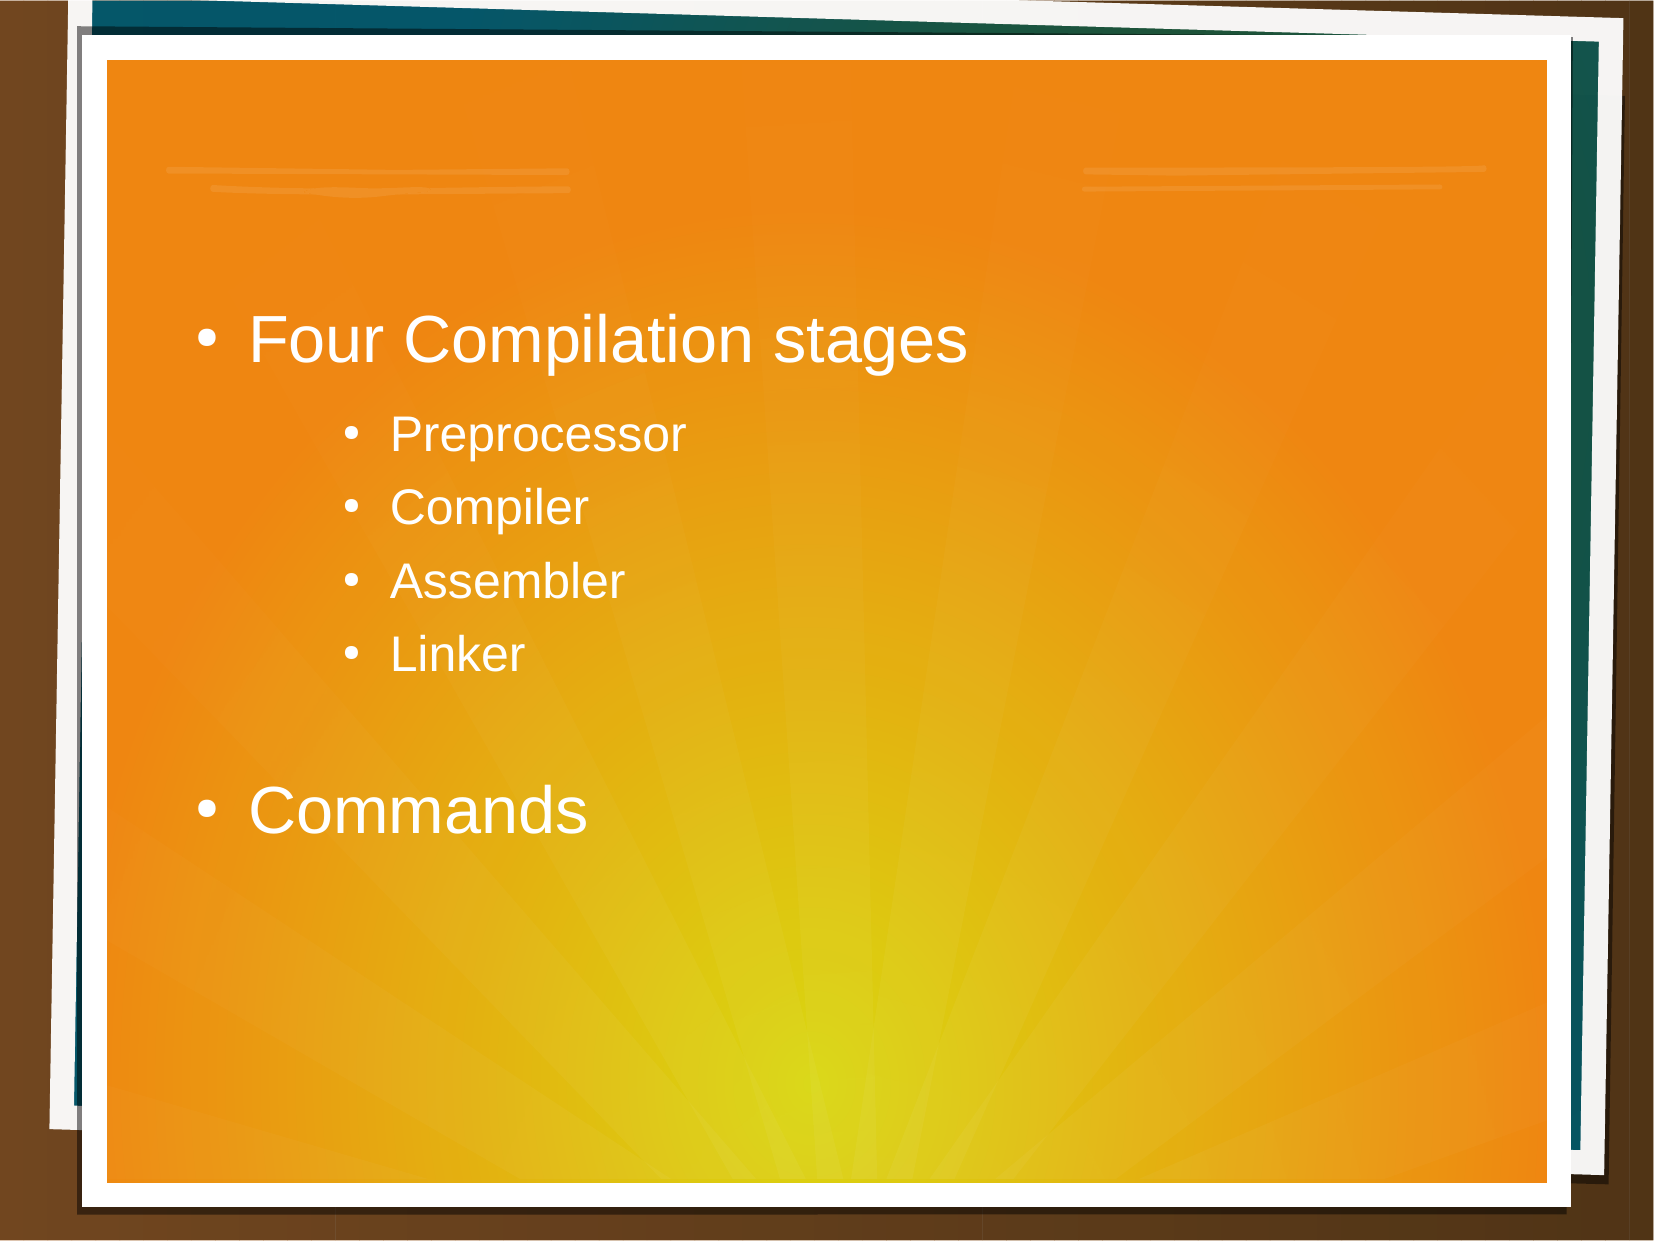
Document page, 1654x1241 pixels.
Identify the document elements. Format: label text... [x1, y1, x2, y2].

list Four Compilation stages Preprocessor Compiler Assembler Linker Commands [177, 302, 1654, 945]
